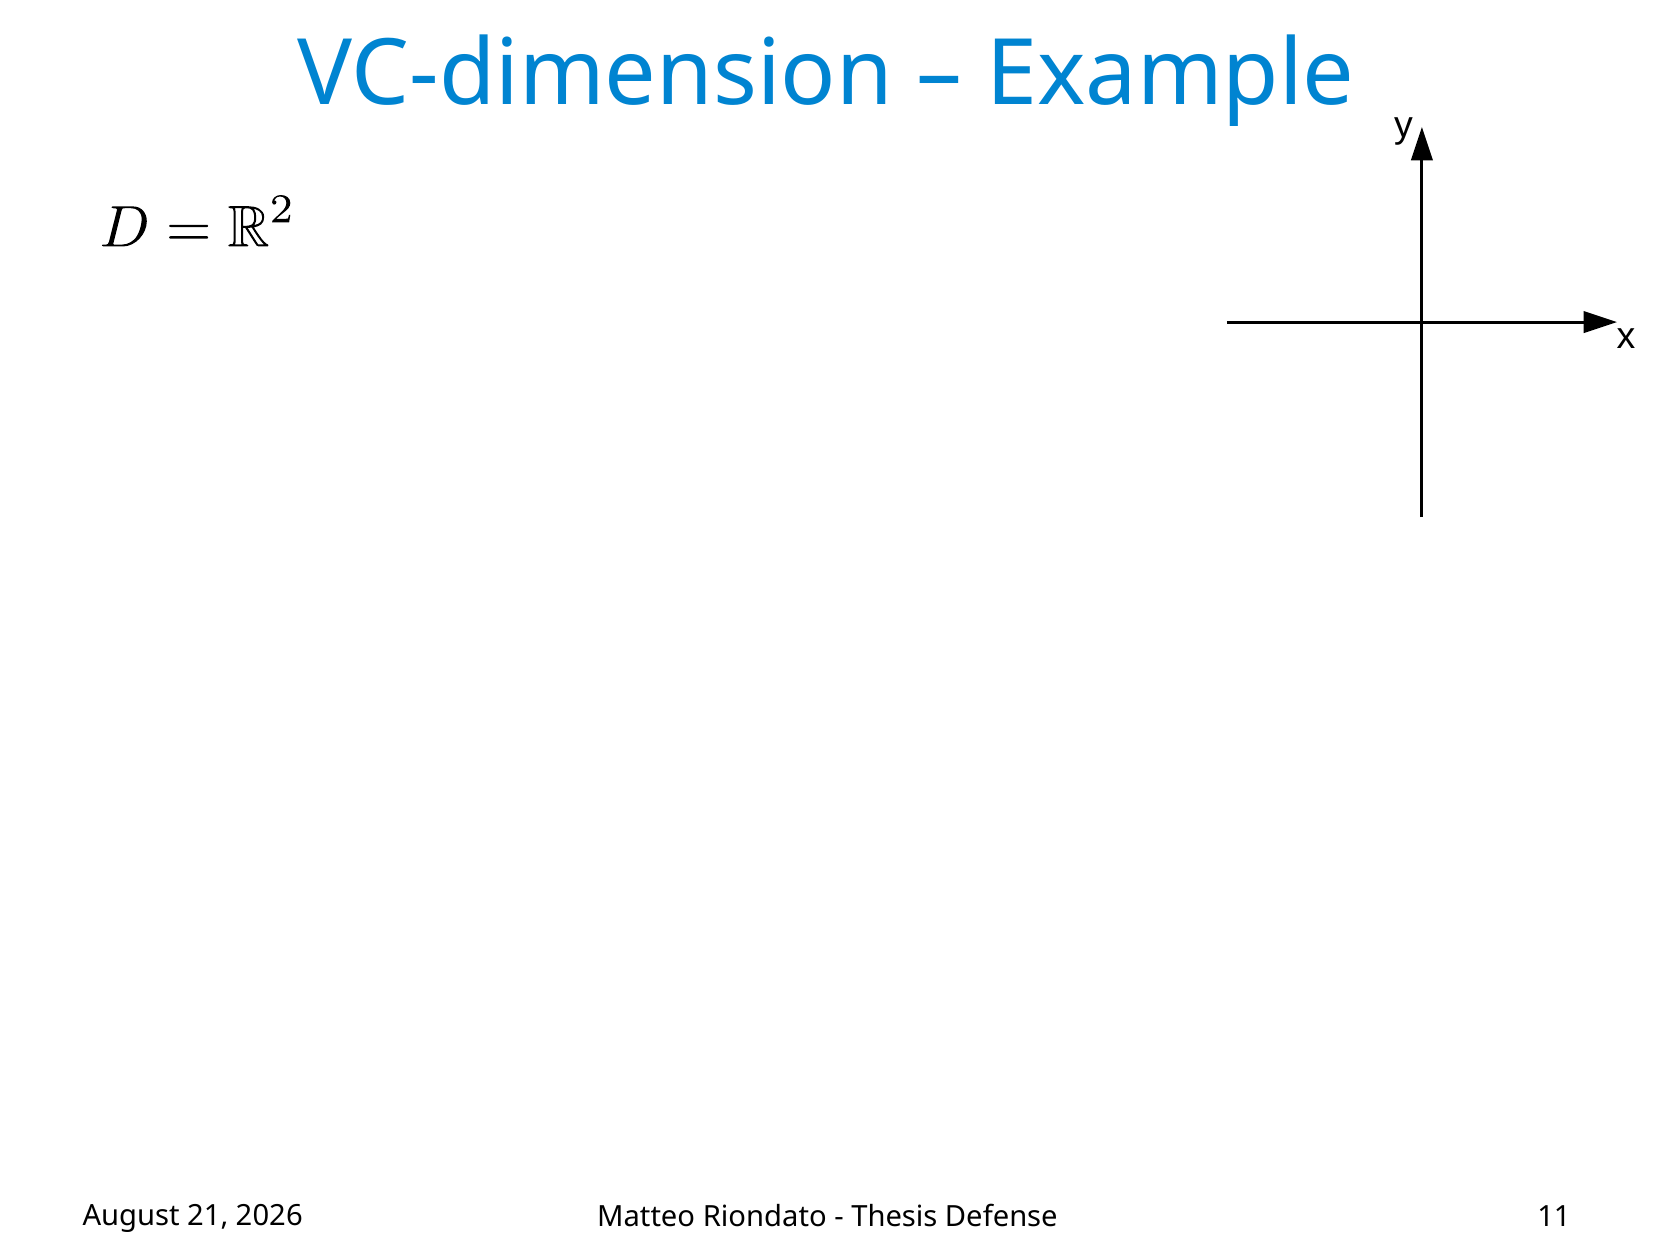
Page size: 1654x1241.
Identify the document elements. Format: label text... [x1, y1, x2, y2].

text_box x [1601, 307, 1651, 364]
text_box y [1379, 95, 1428, 153]
title VC-dimension – Example [82, 0, 1571, 139]
text_box [99, 195, 293, 247]
